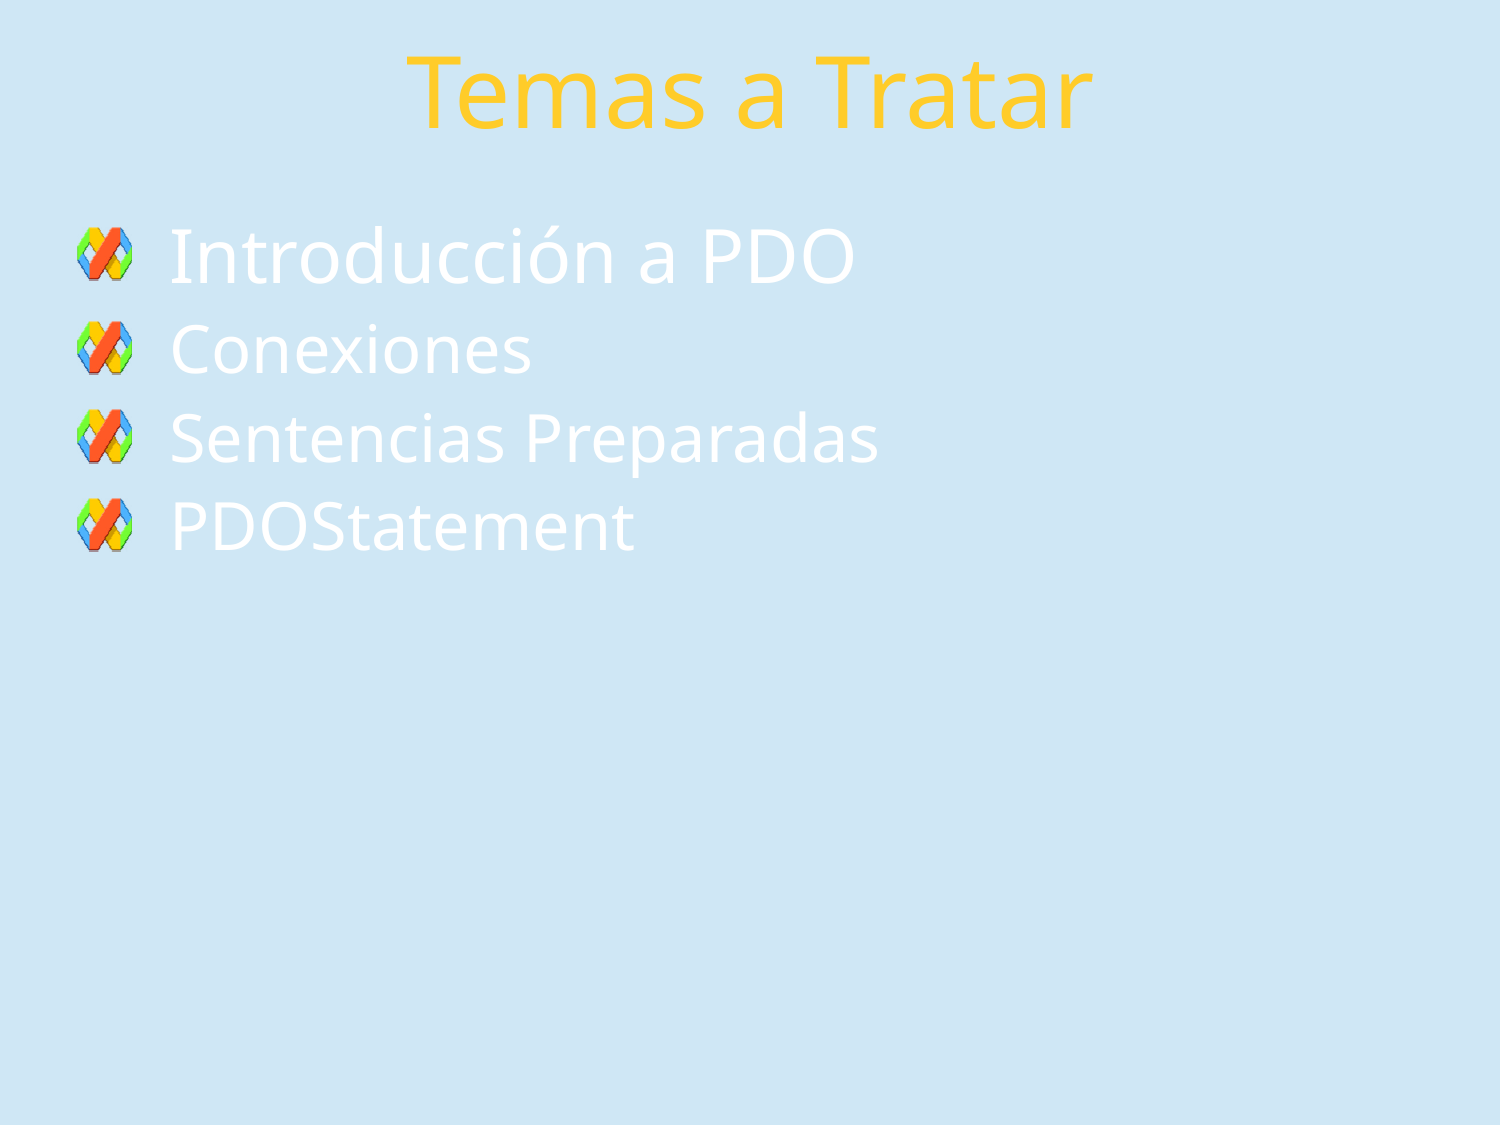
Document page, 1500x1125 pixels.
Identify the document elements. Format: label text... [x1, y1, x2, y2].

list Introducción a PDO Conexiones Sentencias Preparadas PDOStatement [63, 210, 1443, 587]
title Temas a Tratar [62, 35, 1440, 159]
